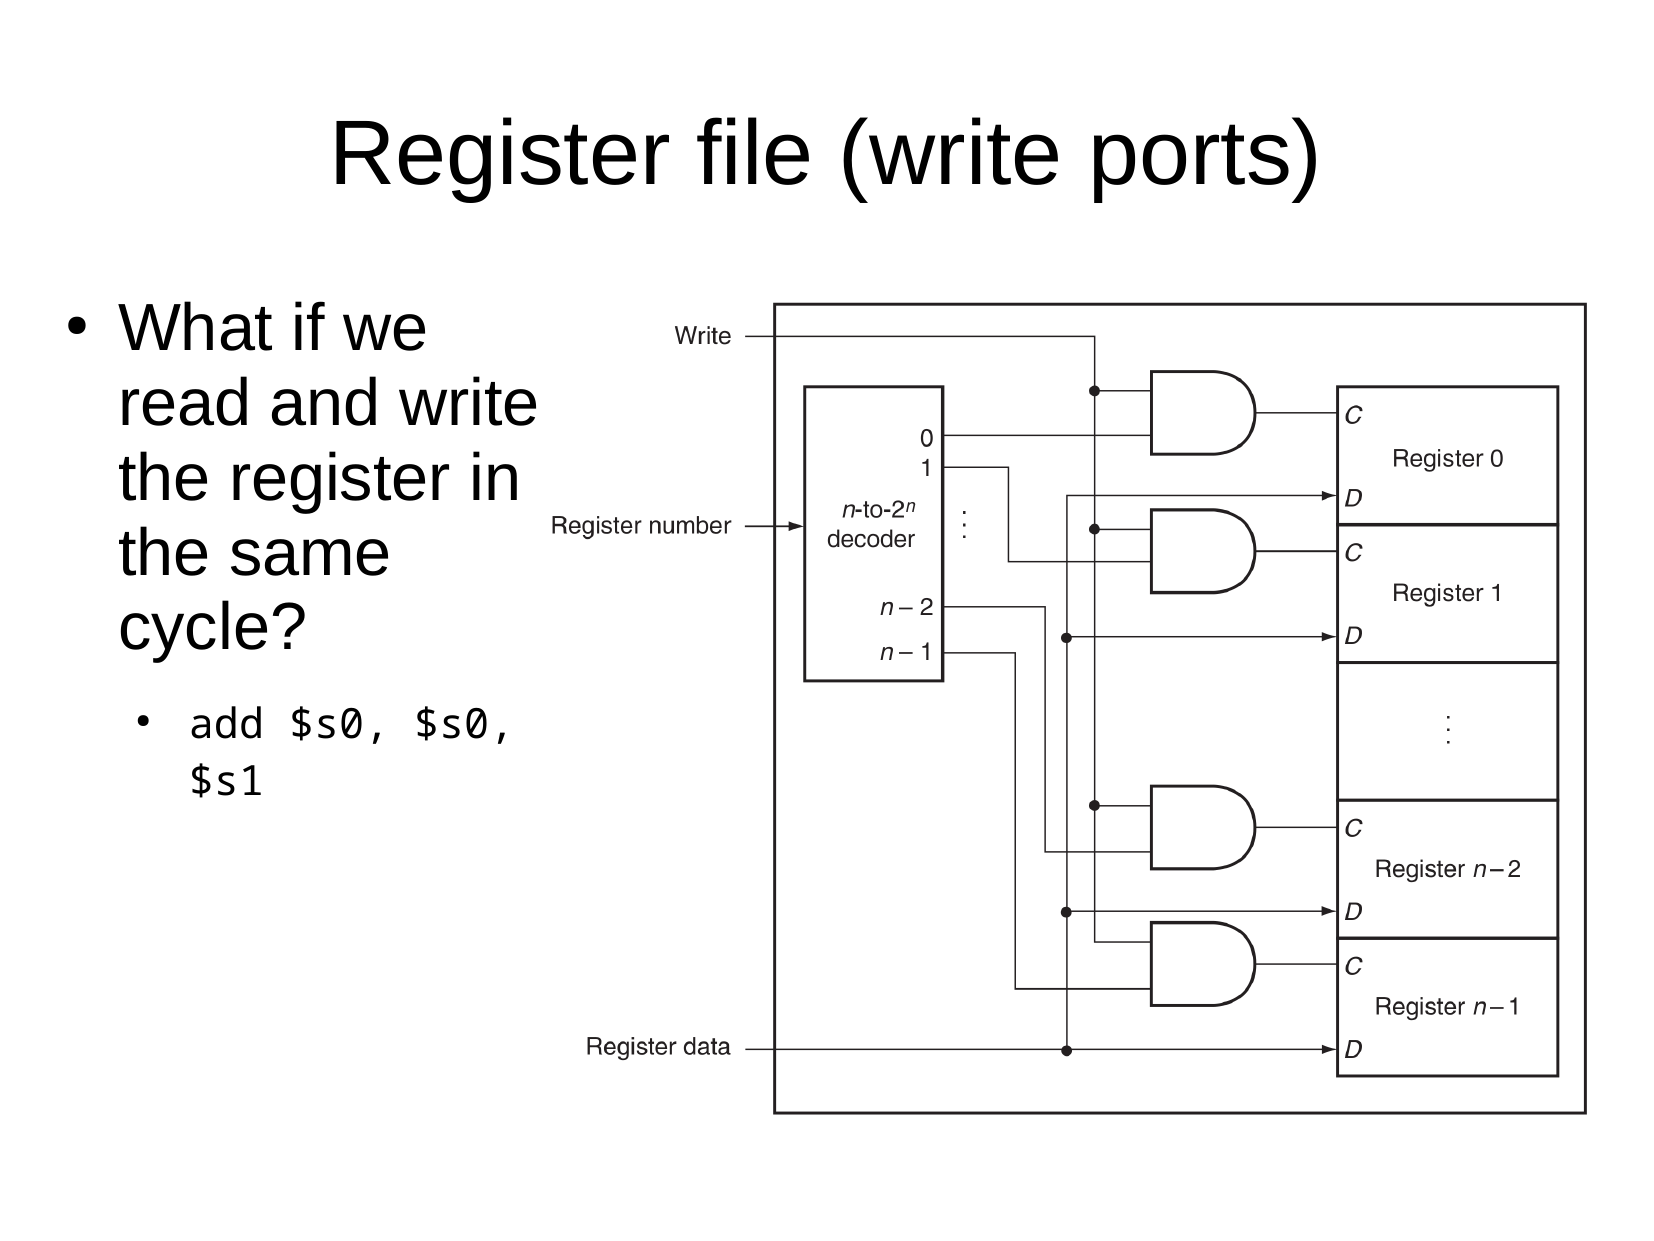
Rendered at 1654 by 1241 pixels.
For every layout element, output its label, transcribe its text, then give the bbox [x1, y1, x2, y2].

title Register file (write ports) [82, 49, 1571, 257]
list What if we read and write the register in the same cycle? add $s0, $s0, $s1 [47, 290, 565, 1010]
picture [525, 260, 1603, 1122]
